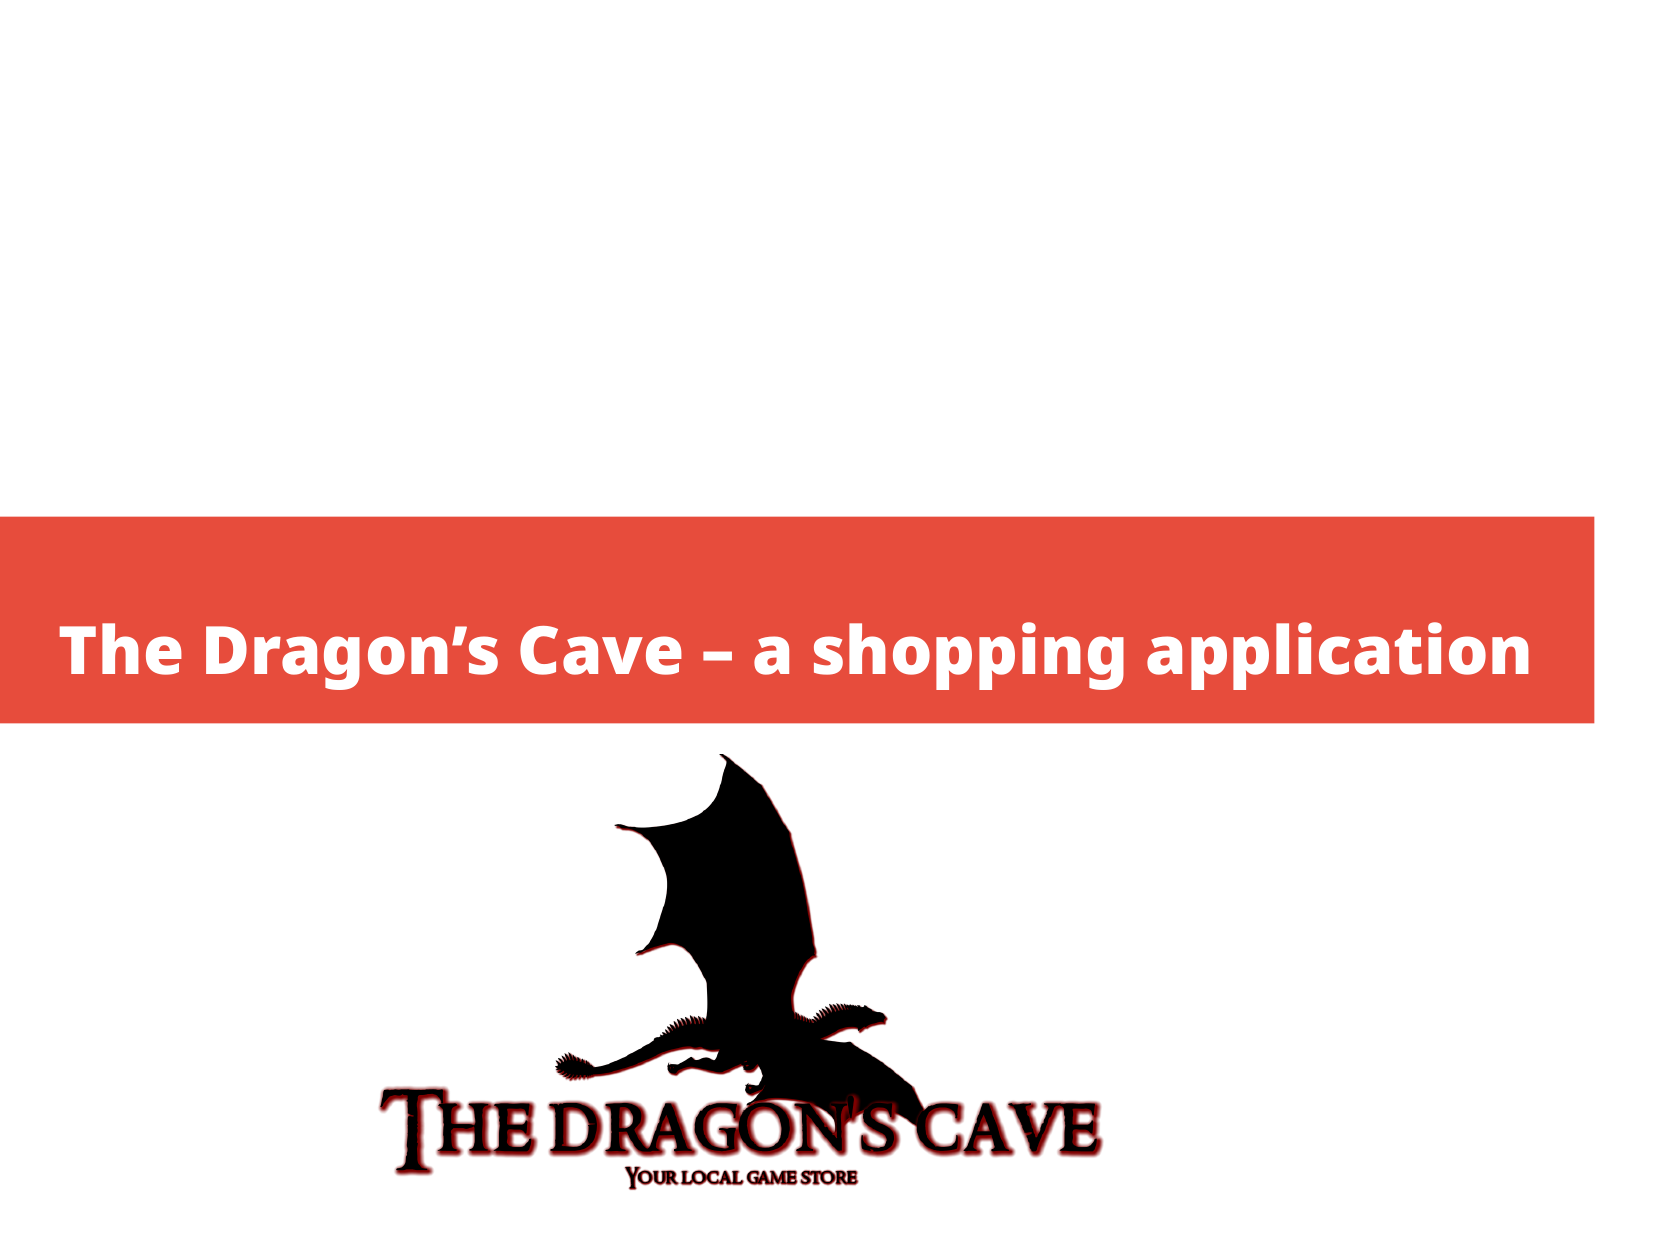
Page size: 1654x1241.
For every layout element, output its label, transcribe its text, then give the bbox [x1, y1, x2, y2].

picture [374, 754, 1107, 1210]
title The Dragon’s Cave – a shopping application [59, 546, 1595, 694]
